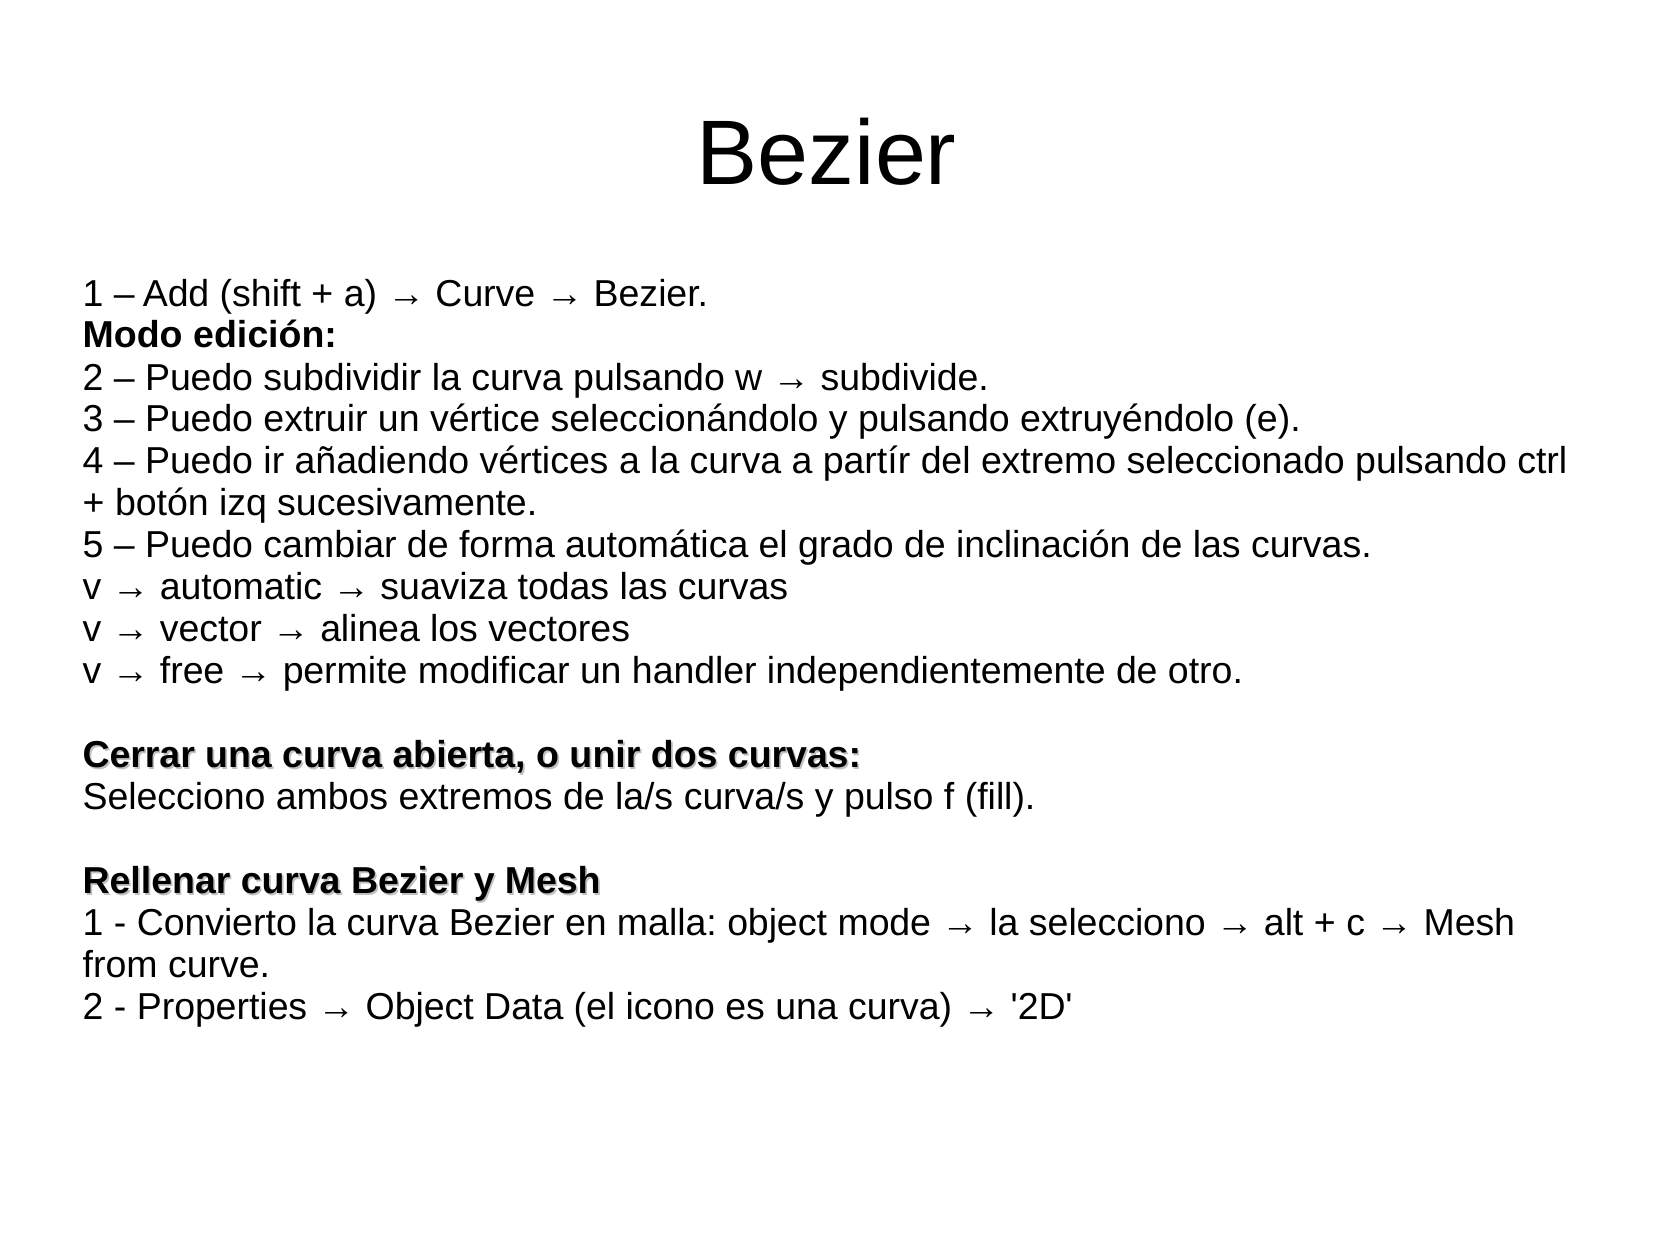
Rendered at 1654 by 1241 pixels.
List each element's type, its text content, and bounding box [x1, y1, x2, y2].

title Bezier [82, 49, 1571, 257]
subtitle 1 – Add (shift + a) → Curve → Bezier. Modo edición: 2 – Puedo subdividir la curva pulsando w → subdivide. 3 – Puedo extruir un vértice seleccionándolo y pulsando extruyéndolo (e). 4 – Puedo ir añadiendo vértices a la curva a partír del extremo seleccionado pulsando ctrl + botón izq sucesivamente. 5 – Puedo cambiar de forma automática el grado de inclinación de las curvas. v → automatic → suaviza todas las curvas v → vector → alinea los vectores v → free → permite modificar un handler independientemente de otro. Cerrar una curva abierta, o unir dos curvas: Selecciono ambos extremos de la/s curva/s y pulso f (fill). Rellenar curva Bezier y Mesh 1 - Convierto la curva Bezier en malla: object mode → la selecciono → alt + c → Mesh from curve. 2 - Properties → Object Data (el icono es una curva) → '2D' [82, 271, 1571, 1028]
